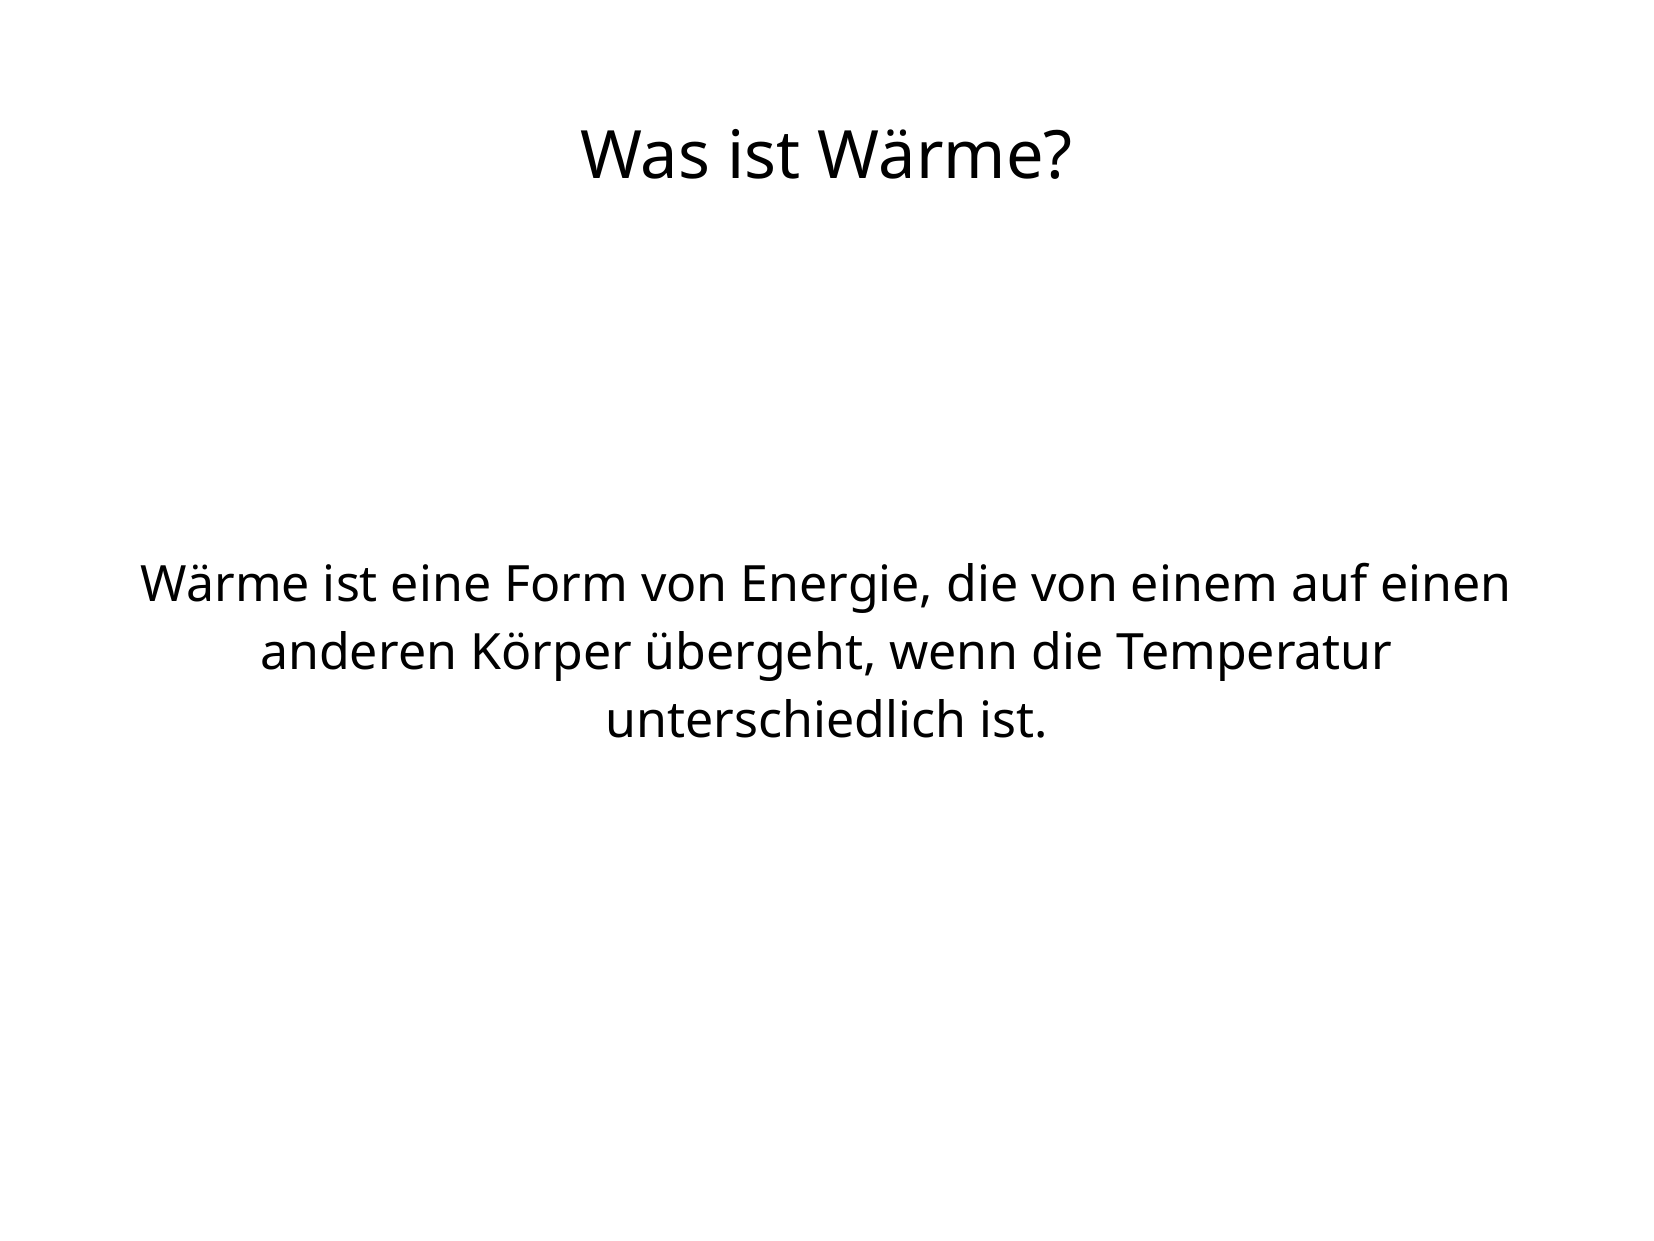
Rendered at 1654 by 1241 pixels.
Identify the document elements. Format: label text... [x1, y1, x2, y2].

title Was ist Wärme? [82, 49, 1571, 257]
subtitle Wärme ist eine Form von Energie, die von einem auf einen anderen Körper übergeht, wenn die Temperatur unterschiedlich ist. [82, 290, 1571, 1010]
